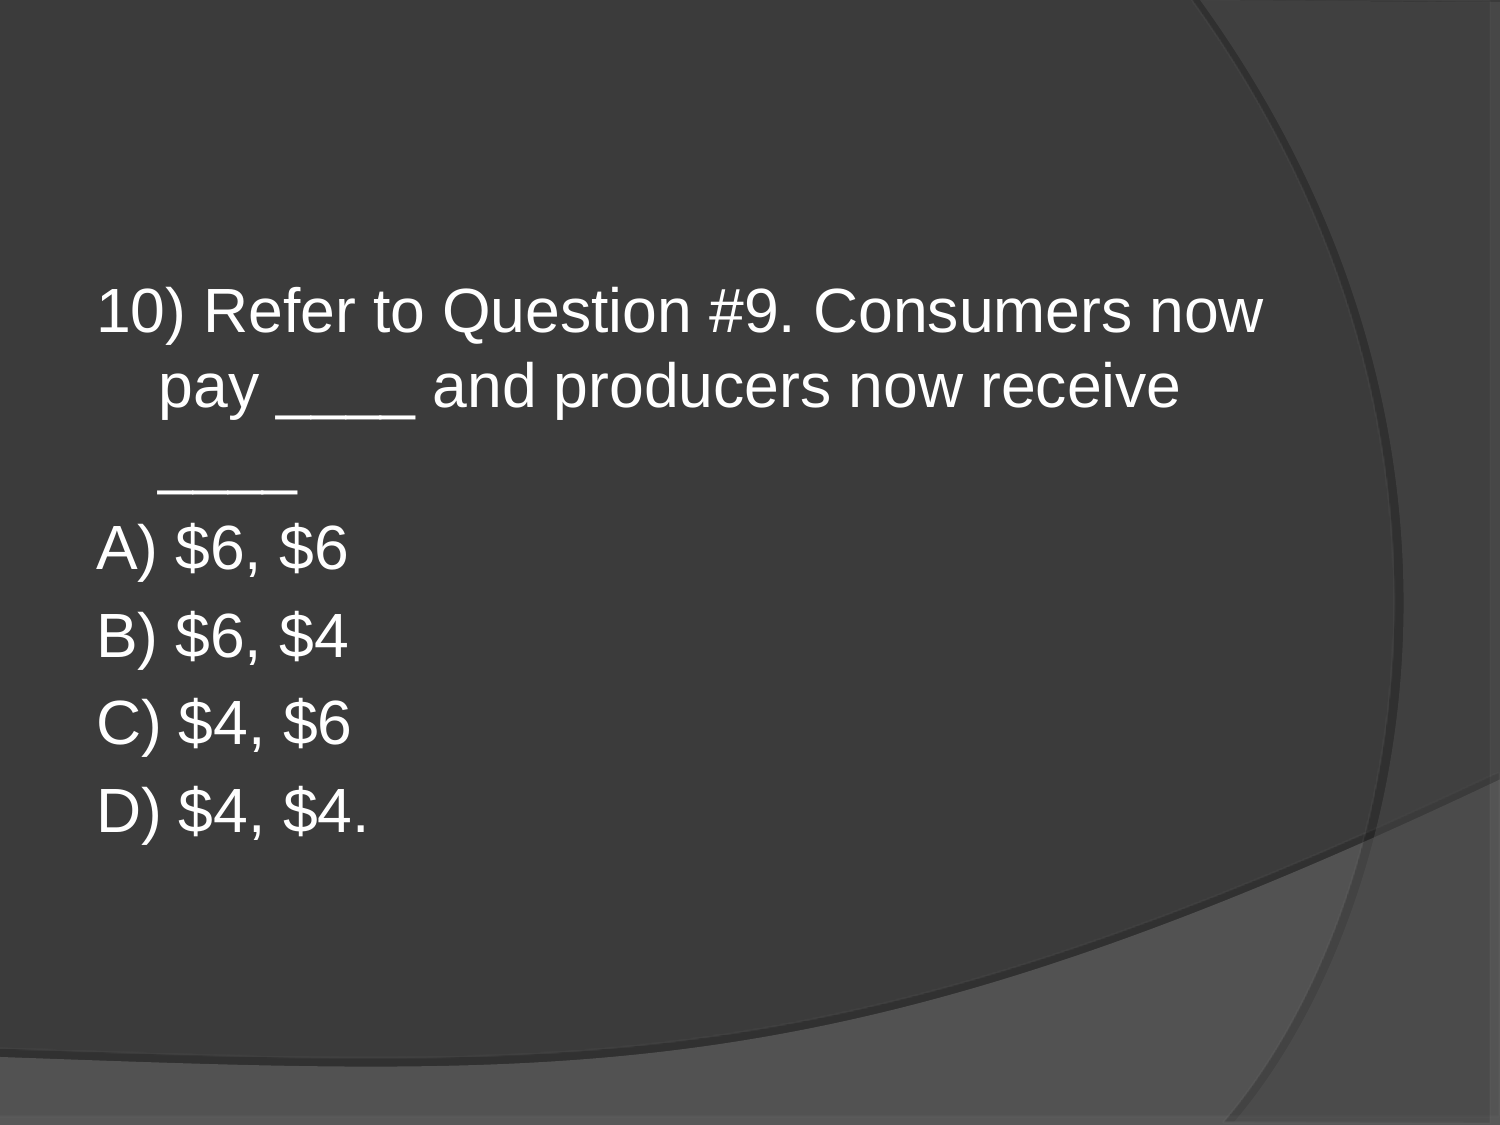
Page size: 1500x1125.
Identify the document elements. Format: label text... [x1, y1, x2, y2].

list 10) Refer to Question #9. Consumers now pay ____ and producers now receive ____ A) $6, $6 B) $6, $4 C) $4, $6 D) $4, $4. [75, 262, 1300, 1005]
